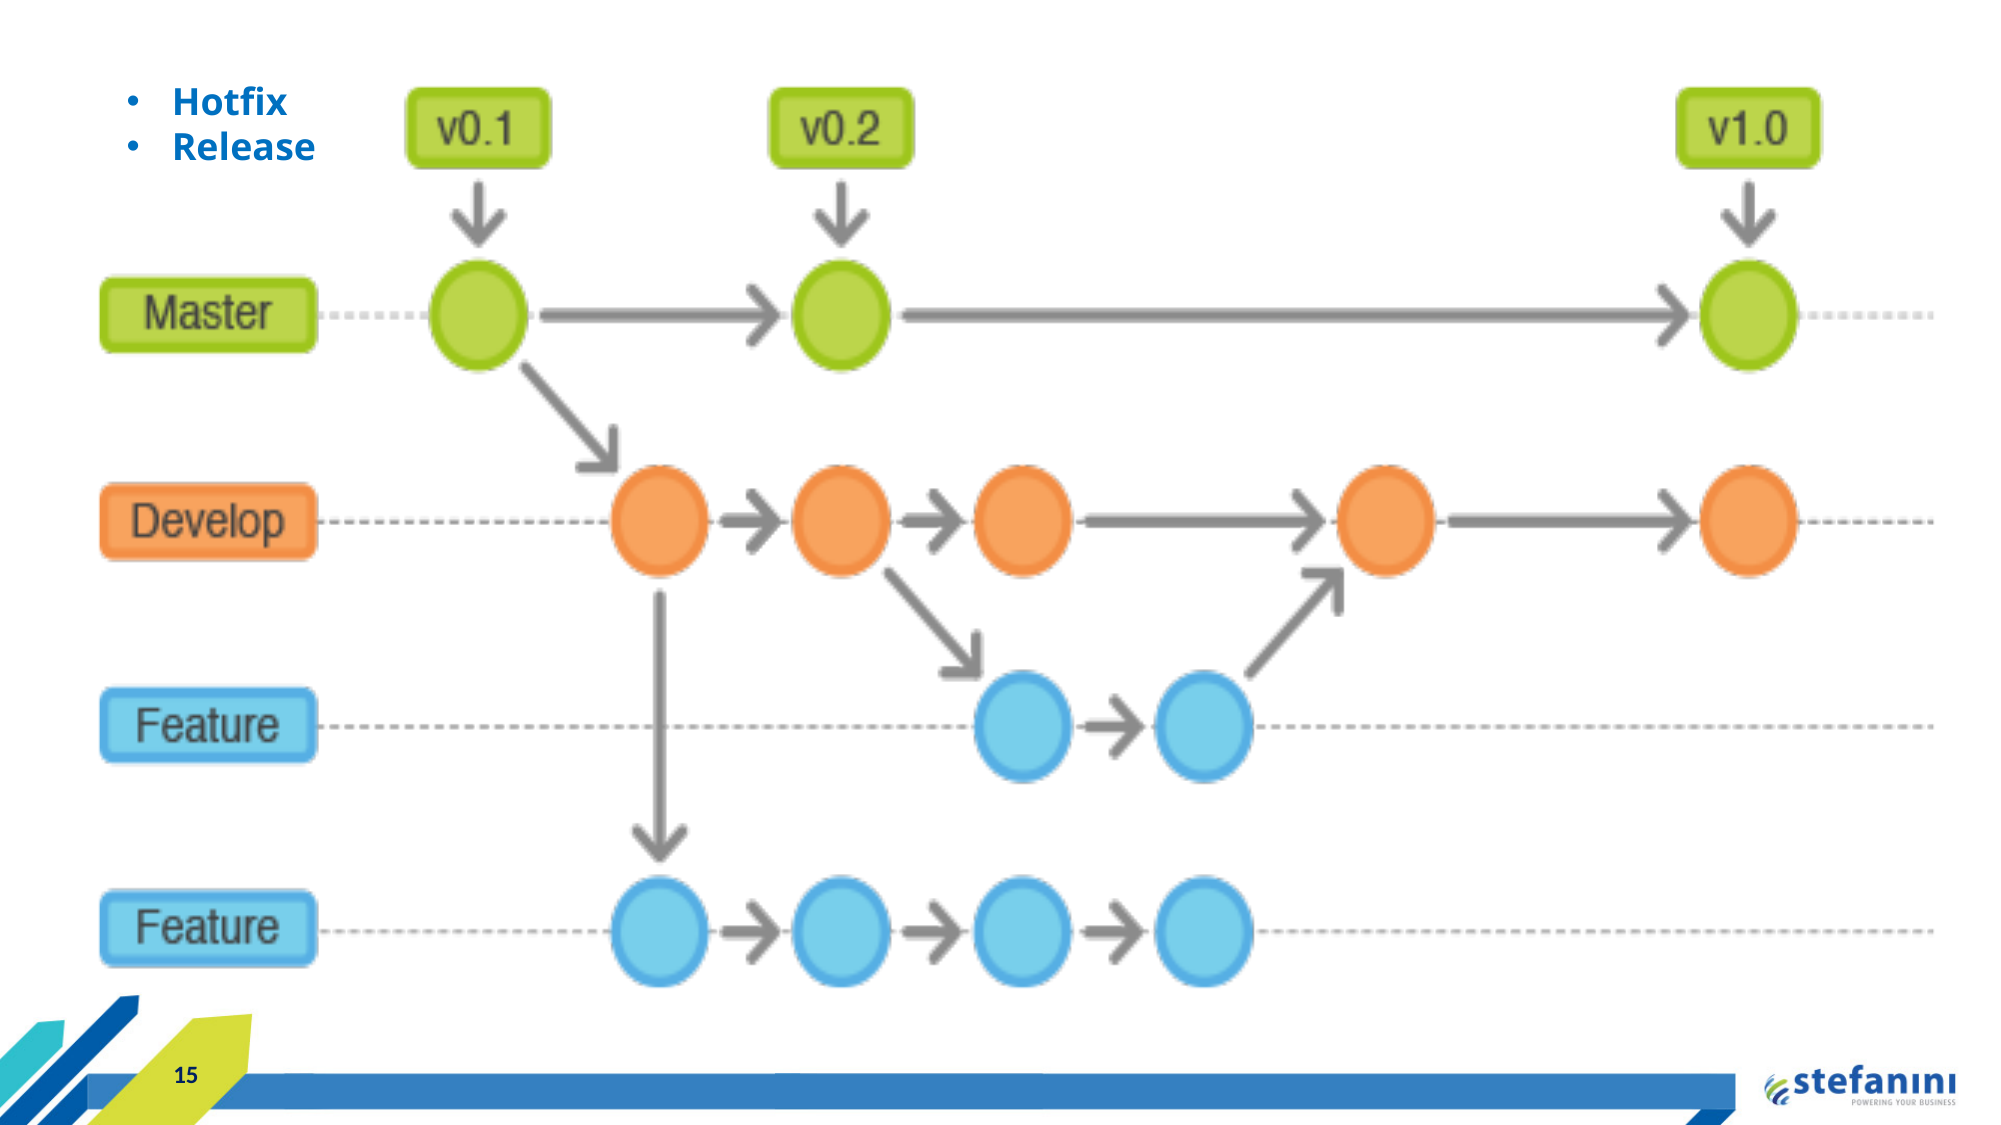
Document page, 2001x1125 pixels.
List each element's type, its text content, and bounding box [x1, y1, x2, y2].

picture [97, 81, 1938, 996]
text_box Hotfix Release [111, 70, 334, 176]
text_box <number> [158, 1043, 609, 1104]
